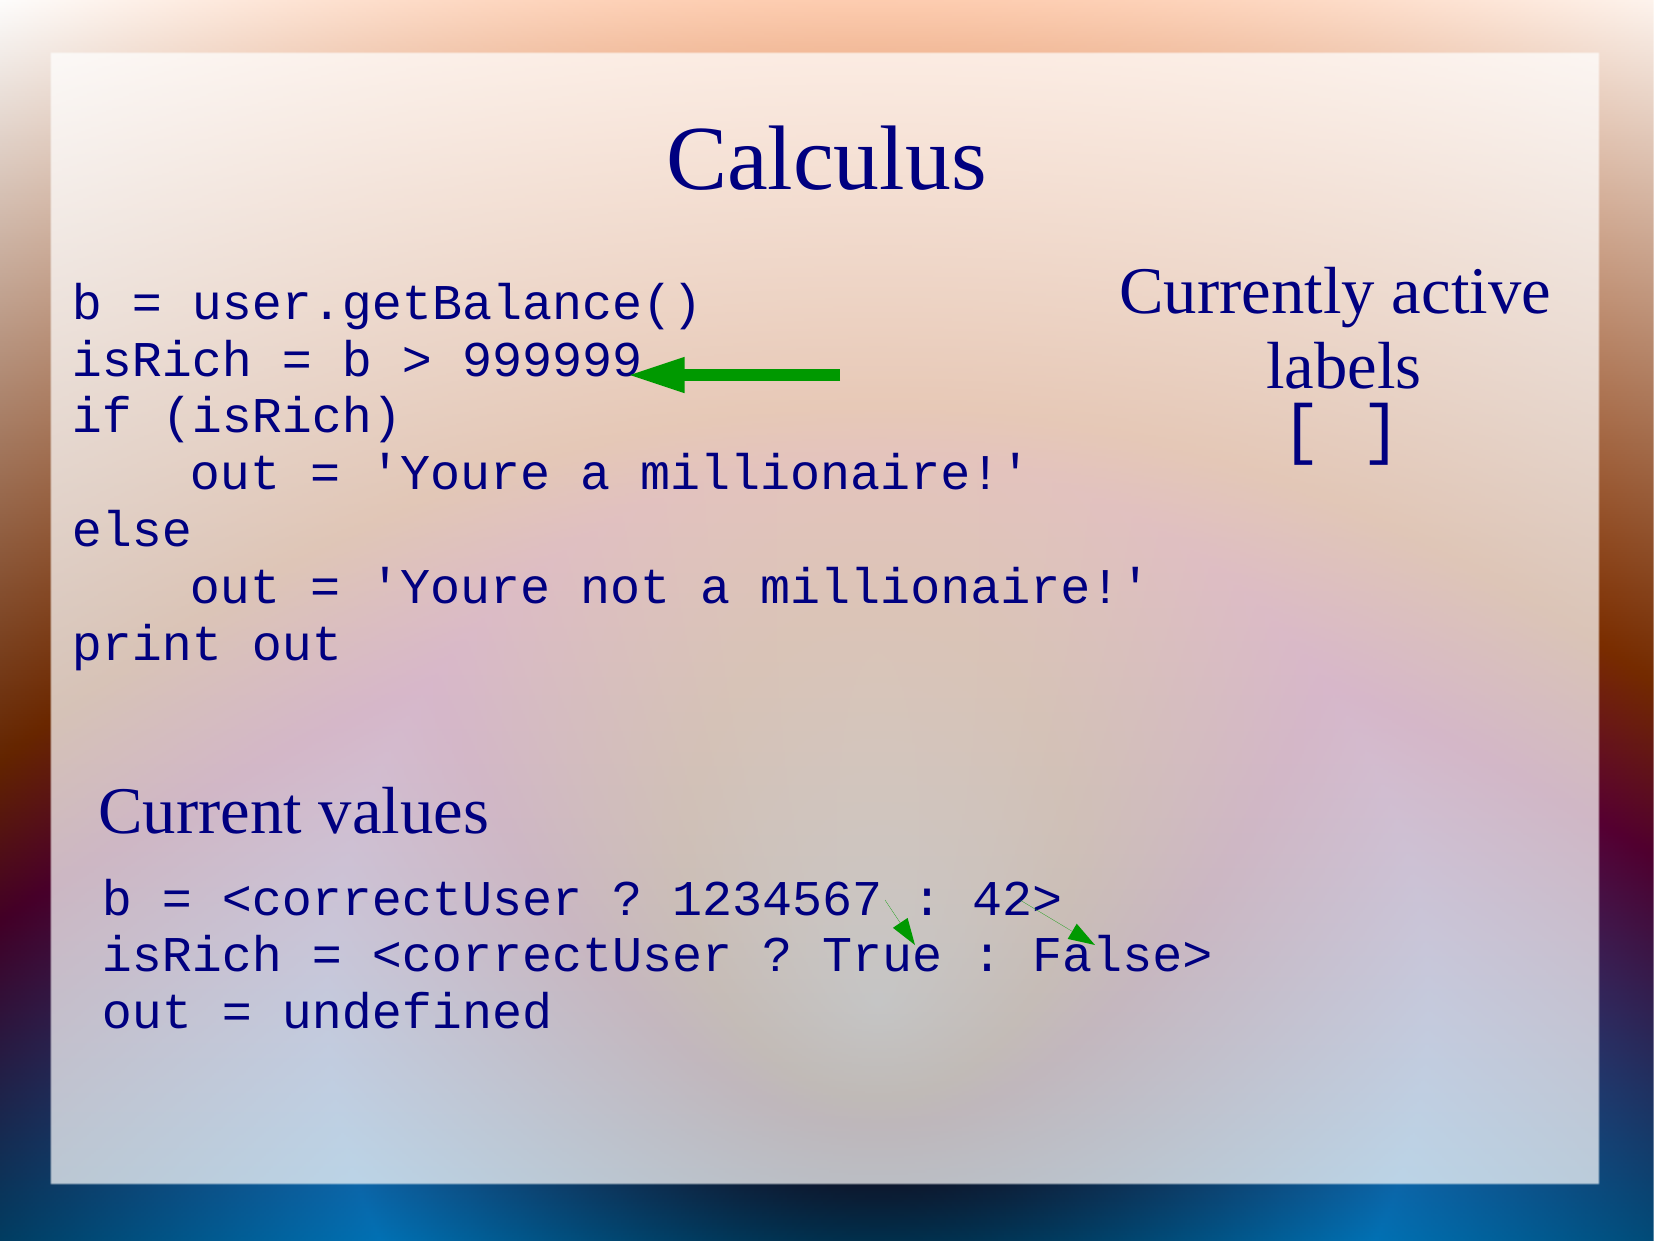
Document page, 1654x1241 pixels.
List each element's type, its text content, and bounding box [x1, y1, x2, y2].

title Current values [0, 707, 1039, 916]
title b = user.getBalance() isRich = b > 999999 if (isRich) out = 'Youre a millionaire!' else out = 'Youre not a millionaire!' print out [71, 277, 1561, 654]
title Calculus [82, 55, 1571, 263]
picture [0, 0, 1654, 1241]
title Currently active labels [600, 225, 1654, 330]
title b = <correctUser ? 1234567 : 42> isRich = <correctUser ? True : False> out = undefined [101, 873, 1591, 1186]
title [ ] [596, 330, 1654, 538]
